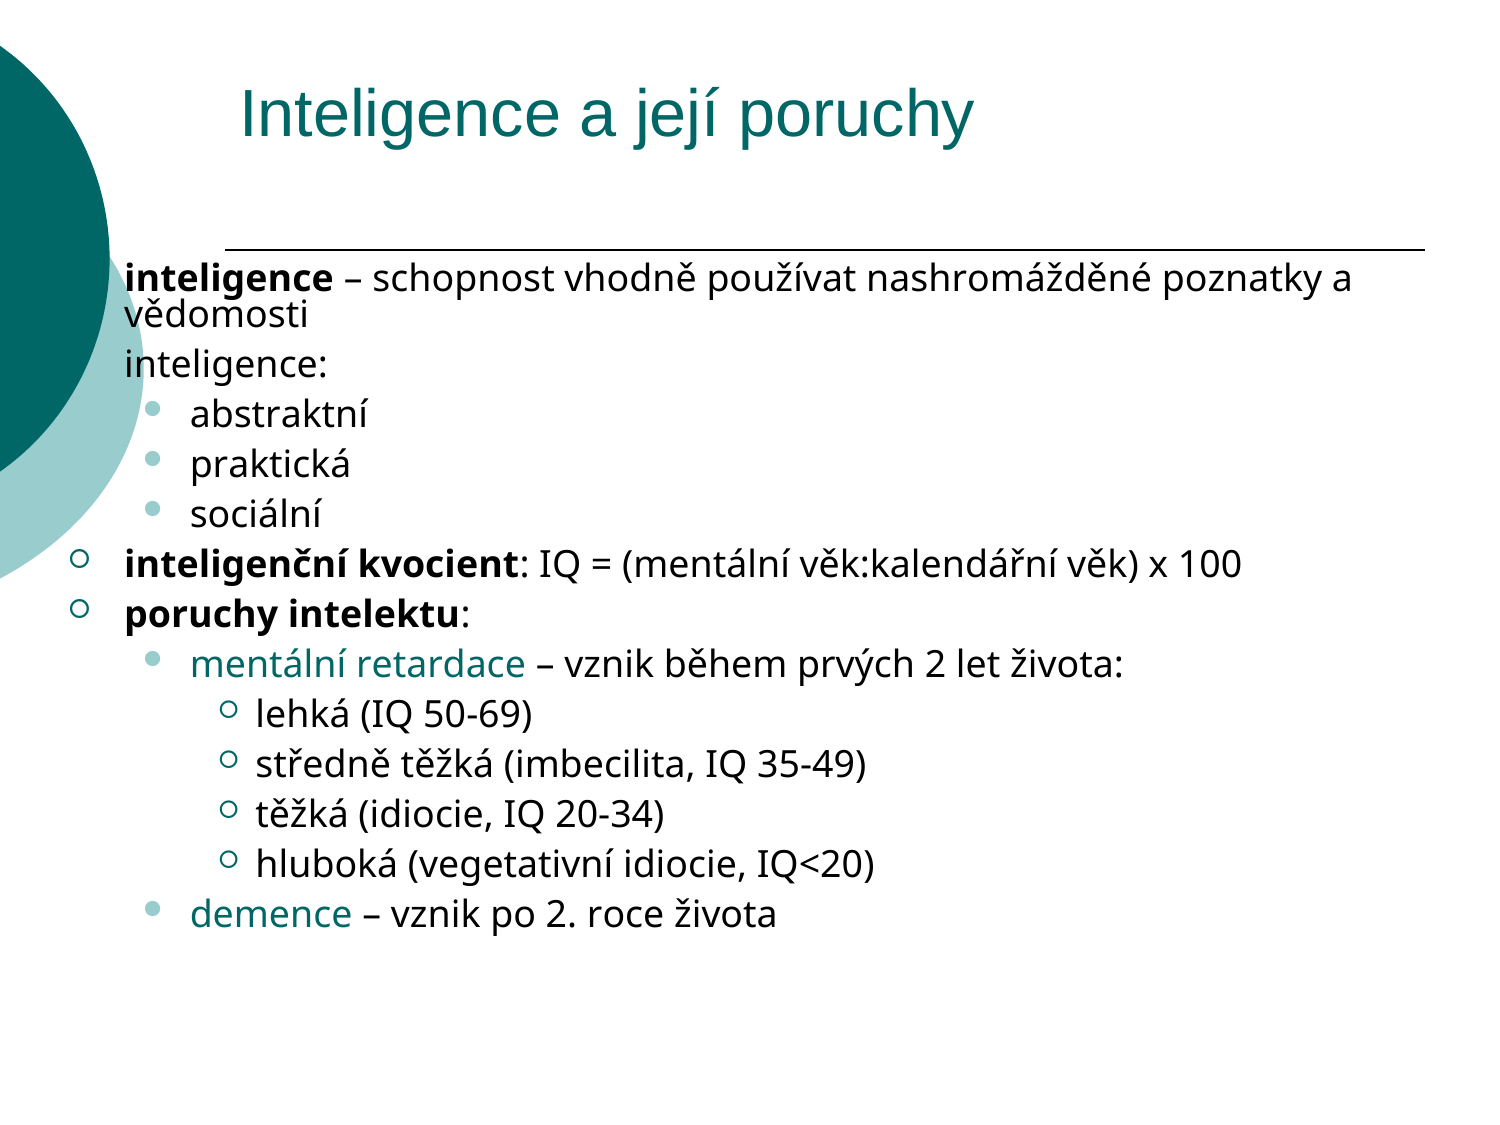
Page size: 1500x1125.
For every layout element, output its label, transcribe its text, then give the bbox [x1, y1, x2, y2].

title Inteligence a její poruchy [224, 49, 1425, 196]
list inteligence – schopnost vhodně používat nashromážděné poznatky a vědomosti inteligence: abstraktní praktická sociální inteligenční kvocient: IQ = (mentální věk:kalendářní věk) x 100 poruchy intelektu: mentální retardace – vznik během prvých 2 let života: lehká (IQ 50-69) středně těžká (imbecilita, IQ 35-49) těžká (idiocie, IQ 20-34) hluboká (vegetativní idiocie, IQ<20) demence – vznik po 2. roce života [53, 196, 1447, 1125]
